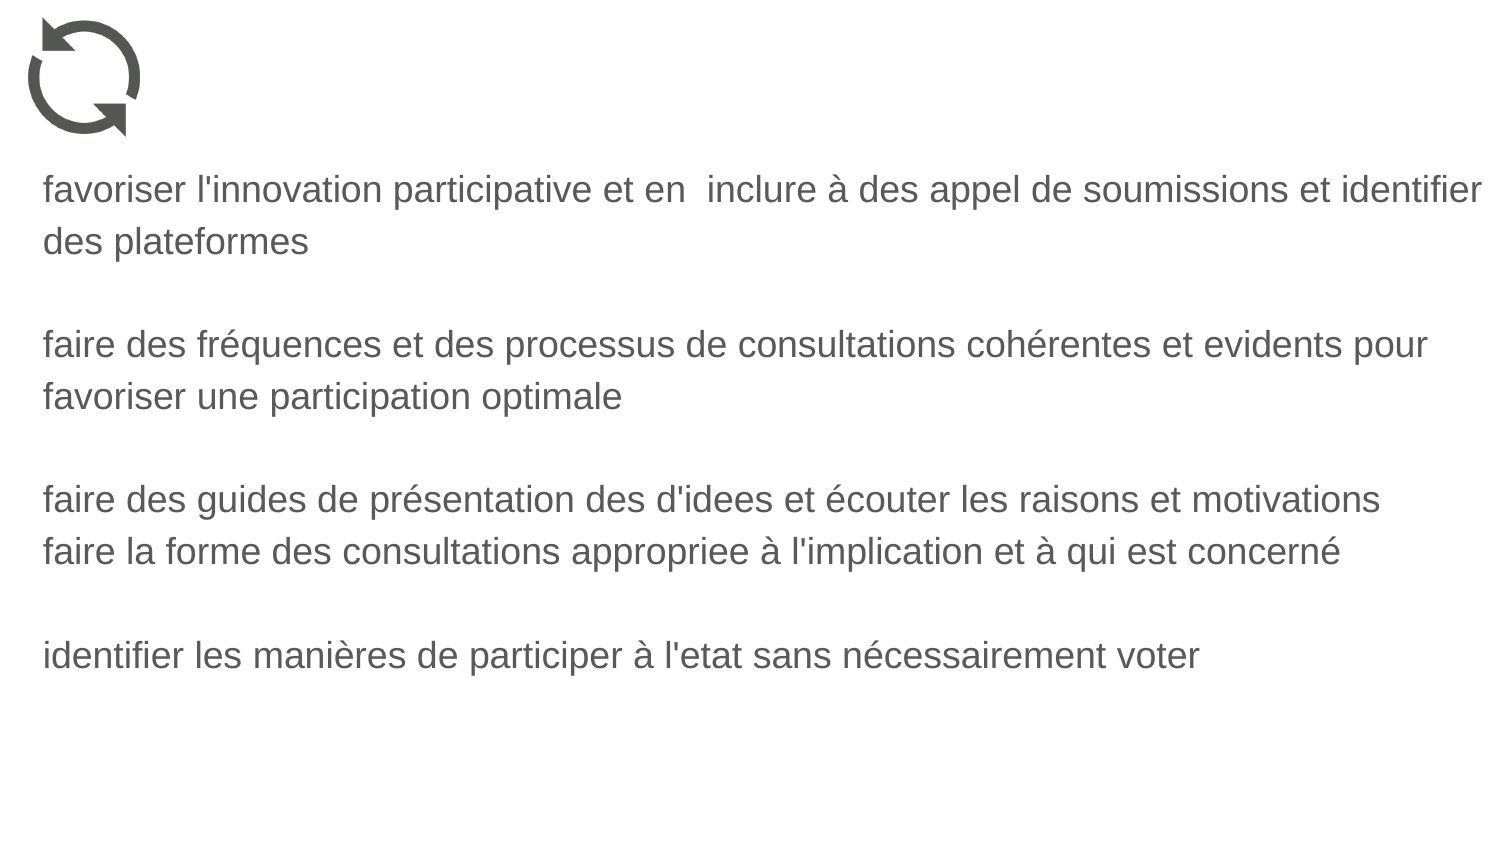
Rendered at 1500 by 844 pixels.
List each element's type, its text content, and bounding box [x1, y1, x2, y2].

list [41, 177, 1439, 738]
picture [28, 17, 140, 137]
text_box favoriser l'innovation participative et en inclure à des appel de soumissions et identifier des plateformes faire des fréquences et des processus de consultations cohérentes et evidents pour favoriser une participation optimale faire des guides de présentation des d'idees et écouter les raisons et motivations faire la forme des consultations appropriee à l'implication et à qui est concerné identifier les manières de participer à l'etat sans nécessairement voter [28, 17, 1500, 823]
